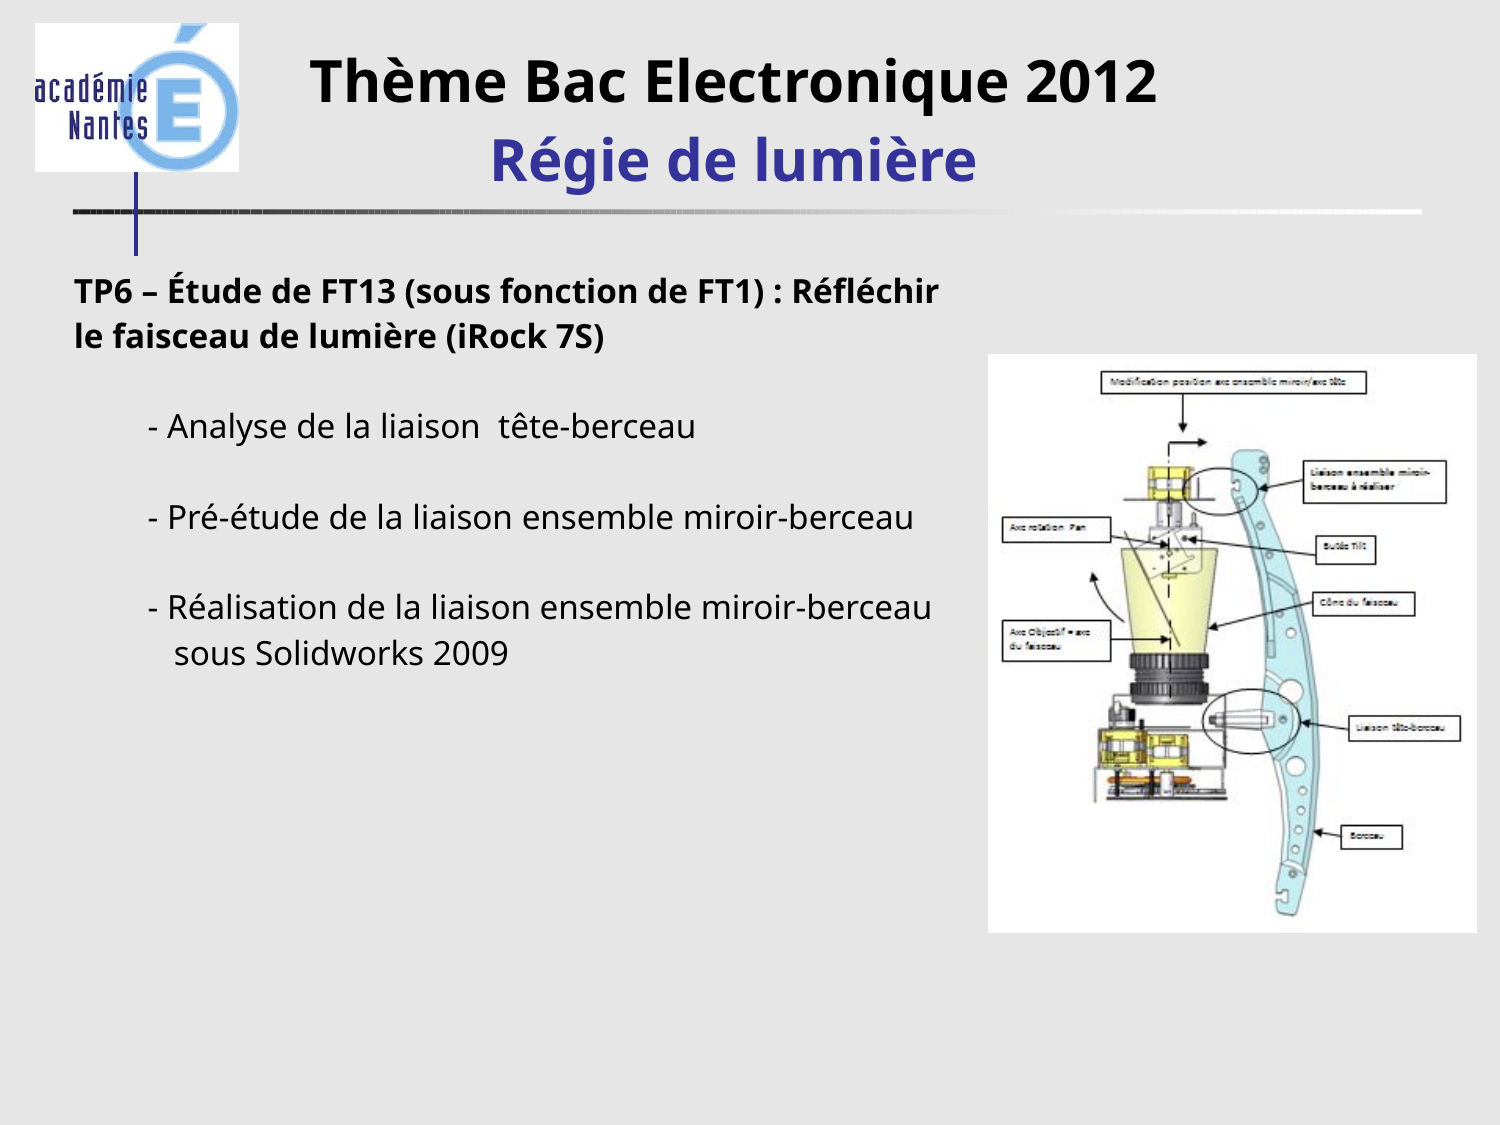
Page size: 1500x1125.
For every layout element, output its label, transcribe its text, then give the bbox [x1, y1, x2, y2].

picture [35, 23, 239, 172]
text_box [72, 209, 134, 215]
text_box TP6 – Étude de FT13 (sous fonction de FT1) : Réfléchir le faisceau de lumière (iRock 7S) - Analyse de la liaison tête-berceau - Pré-étude de la liaison ensemble miroir-berceau - Réalisation de la liaison ensemble miroir-berceau sous Solidworks 2009 [59, 260, 975, 739]
text_box [138, 209, 1422, 215]
picture [988, 354, 1477, 933]
text_box Thème Bac Electronique 2012 Régie de lumière [263, 32, 1206, 190]
